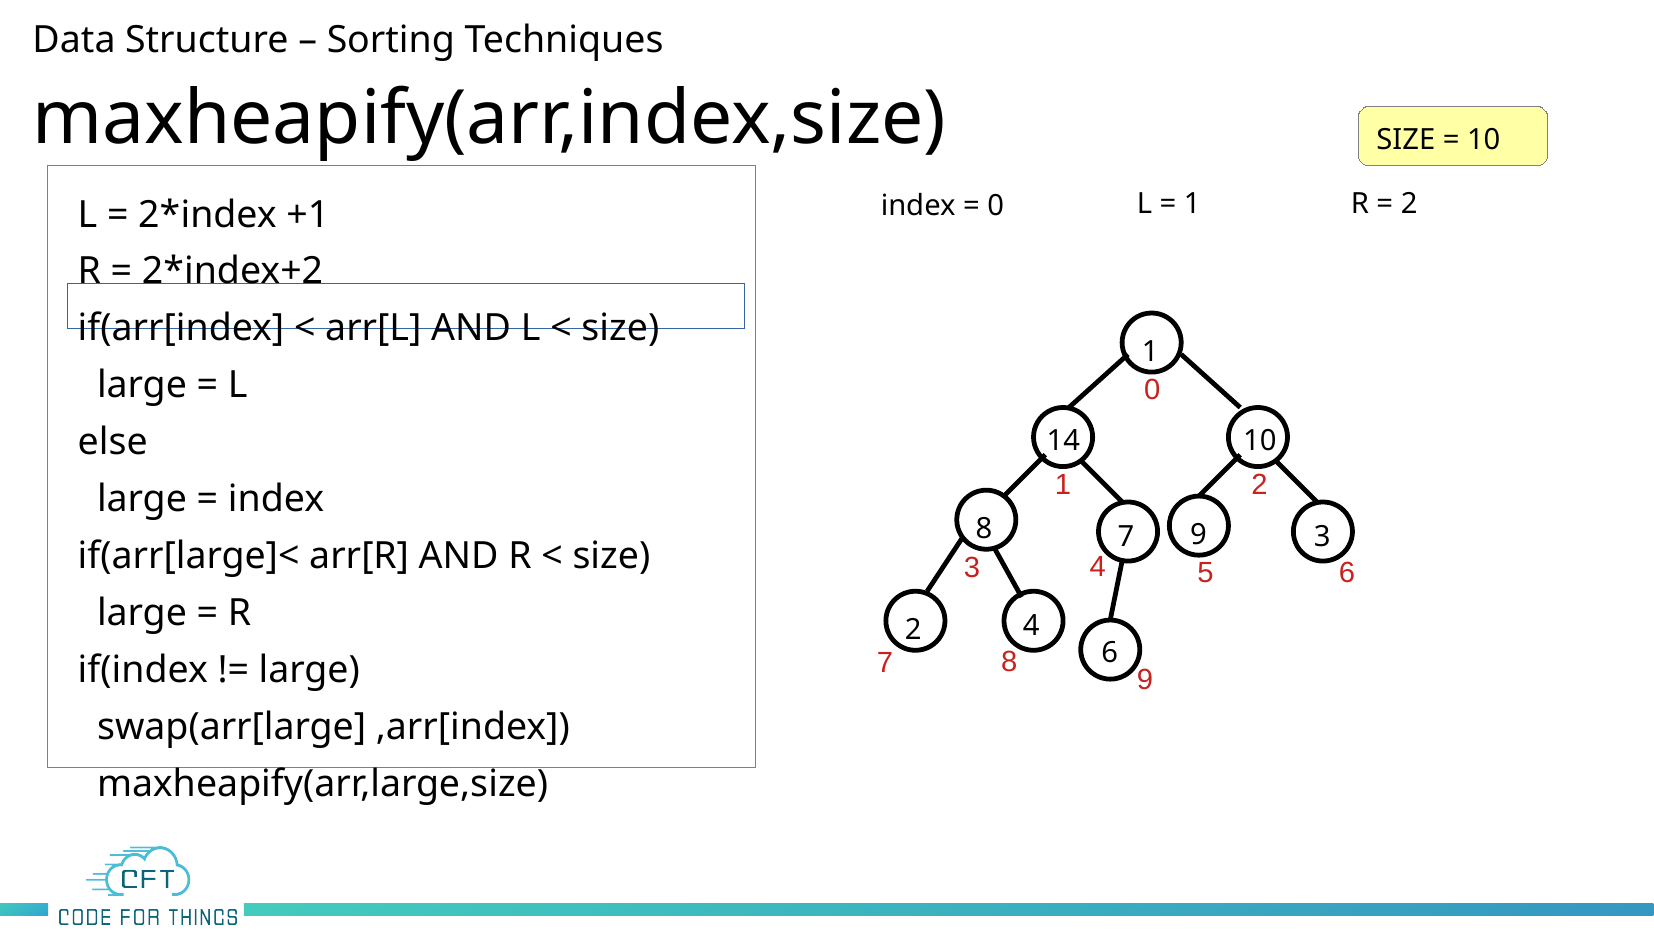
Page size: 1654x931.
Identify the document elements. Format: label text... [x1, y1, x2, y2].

text_box [1093, 674, 1127, 680]
text_box [47, 166, 756, 768]
text_box [1080, 632, 1086, 667]
text_box L = 1 [1086, 175, 1239, 225]
text_box L = 2*index +1 R = 2*index+2 if(arr[index] < arr[L] AND L < size) large = L else large = index if(arr[large]< arr[R] AND R < size) large = R if(index != large) swap(arr[large] ,arr[index]) maxheapify(arr,large,size) [53, 179, 756, 733]
text_box [489, 733, 499, 737]
text_box [939, 602, 946, 639]
text_box 6 [1086, 624, 1135, 674]
text_box 8 [986, 638, 1033, 686]
text_box 9 [1175, 506, 1224, 556]
text_box R = 2 [1300, 175, 1457, 225]
text_box 10 [1228, 411, 1296, 461]
text_box [1348, 515, 1353, 548]
title Data Structure – Sorting Techniques maxheapify(arr,index,size) [32, 12, 1184, 166]
text_box 3 [949, 543, 955, 552]
text_box [1306, 501, 1340, 507]
text_box [1244, 407, 1272, 411]
text_box 7 [1102, 507, 1151, 557]
text_box [1003, 605, 1008, 636]
text_box [885, 605, 890, 636]
text_box [1224, 510, 1229, 542]
text_box [1130, 312, 1173, 322]
text_box 4 [1008, 597, 1057, 647]
text_box [1121, 557, 1144, 562]
text_box [1033, 647, 1048, 651]
text_box 14 [1031, 411, 1099, 461]
text_box 3 [949, 543, 996, 592]
text_box [1135, 633, 1140, 666]
picture [59, 846, 237, 925]
text_box 2 [890, 601, 939, 651]
text_box 5 [1182, 548, 1229, 597]
text_box [1293, 514, 1299, 549]
text_box [1307, 557, 1324, 562]
text_box [1358, 106, 1548, 166]
text_box [1176, 496, 1221, 506]
text_box 1 [1039, 460, 1086, 509]
text_box 7 [862, 638, 909, 686]
text_box [1095, 620, 1126, 624]
text_box 9 [1122, 655, 1168, 704]
text_box 6 [1324, 548, 1371, 597]
text_box [1111, 501, 1145, 507]
text_box [1057, 602, 1064, 639]
text_box [1049, 407, 1077, 411]
text_box [1010, 502, 1016, 538]
text_box [964, 490, 1009, 500]
text_box [1169, 508, 1175, 543]
text_box 1 [1119, 322, 1187, 373]
text_box 4 [1074, 542, 1121, 591]
text_box index = 0 [830, 177, 1075, 227]
text_box [956, 506, 960, 534]
text_box 2 [1236, 460, 1283, 509]
text_box SIZE = 10 [1361, 110, 1542, 160]
text_box 0 [1129, 365, 1176, 414]
text_box 3 [1299, 507, 1348, 557]
text_box [893, 591, 938, 601]
text_box 8 [960, 500, 1010, 550]
text_box [1151, 512, 1158, 551]
text_box [1023, 591, 1052, 597]
text_box [172, 733, 182, 737]
text_box [1098, 517, 1102, 542]
text_box [315, 733, 325, 737]
